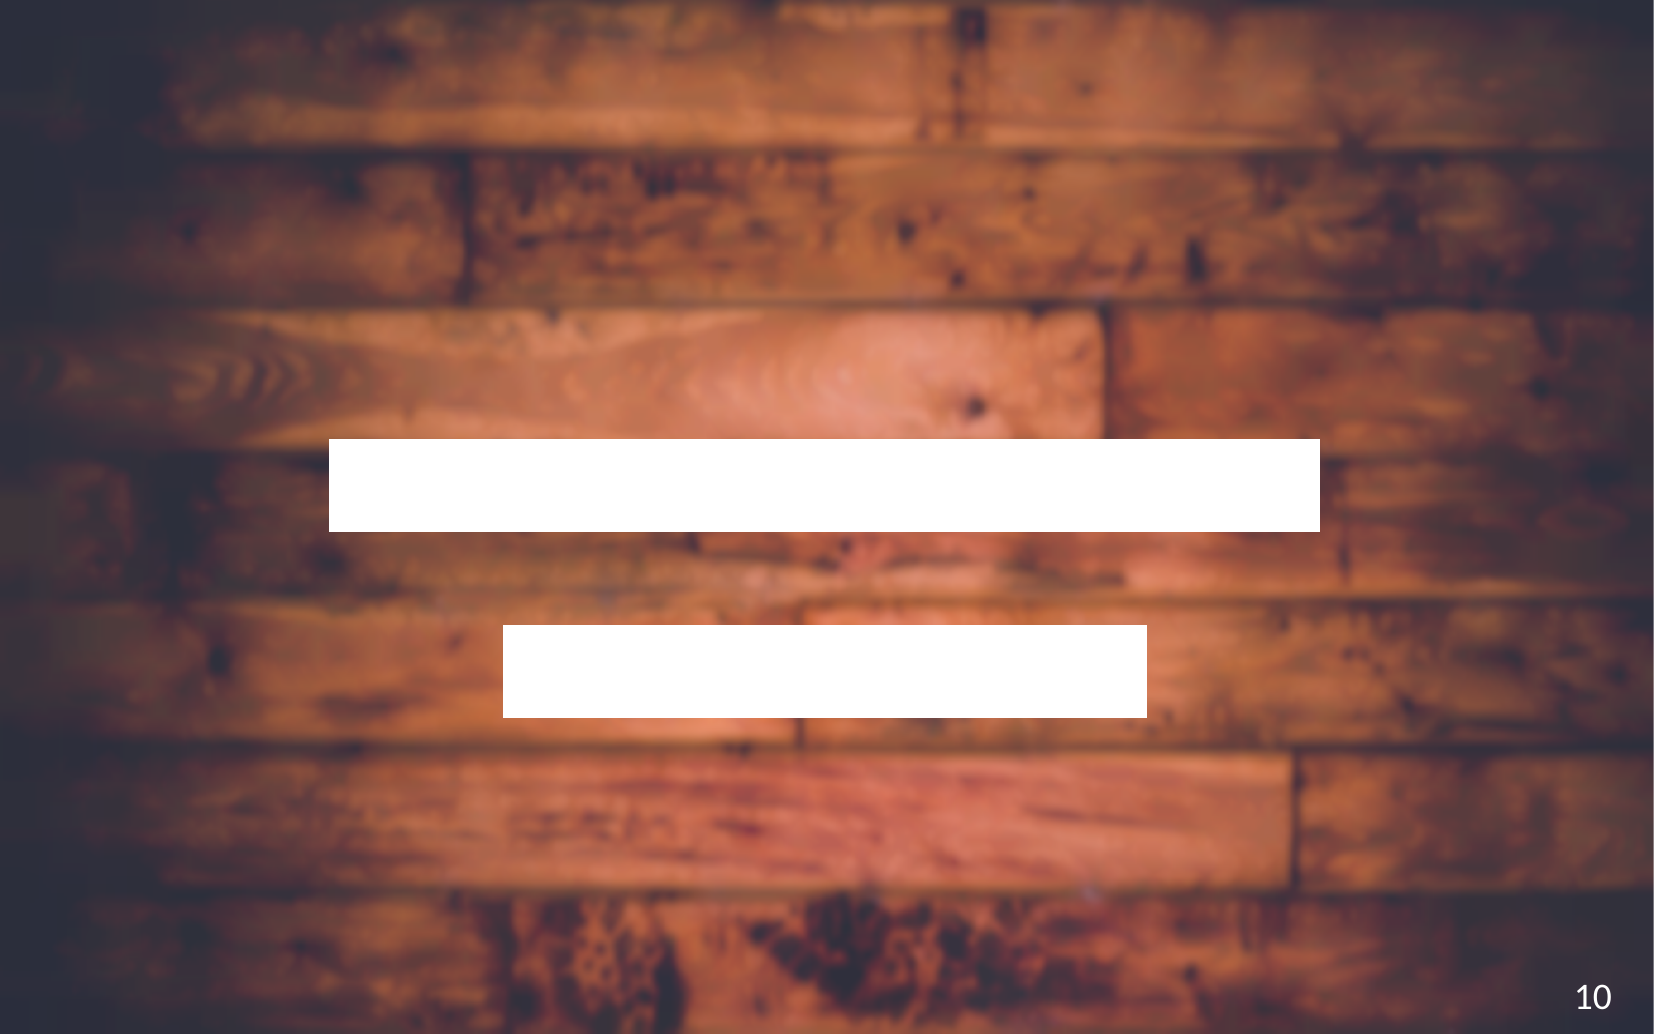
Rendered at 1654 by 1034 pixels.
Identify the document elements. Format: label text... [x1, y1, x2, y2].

text_box 10 [1559, 964, 1642, 1034]
picture [0, 0, 1654, 1034]
title Merci pour votre attention ! Place à la démo ! [81, 440, 1569, 613]
